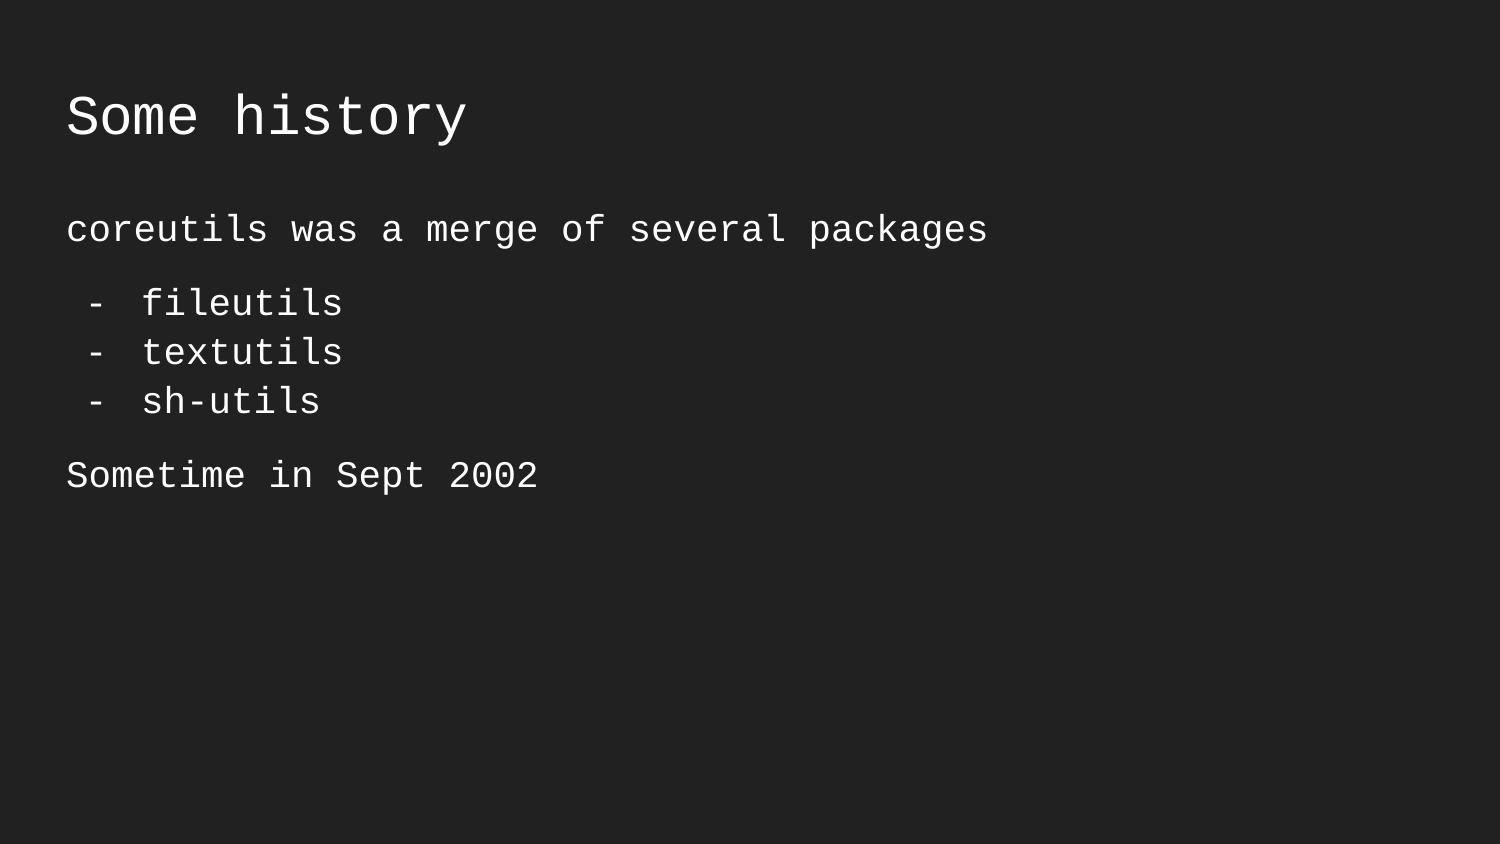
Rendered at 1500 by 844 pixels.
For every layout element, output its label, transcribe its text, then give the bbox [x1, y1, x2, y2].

title Some history [51, 72, 1449, 167]
list coreutils was a merge of several packages fileutils textutils sh-utils Sometime in Sept 2002 [51, 189, 1449, 750]
